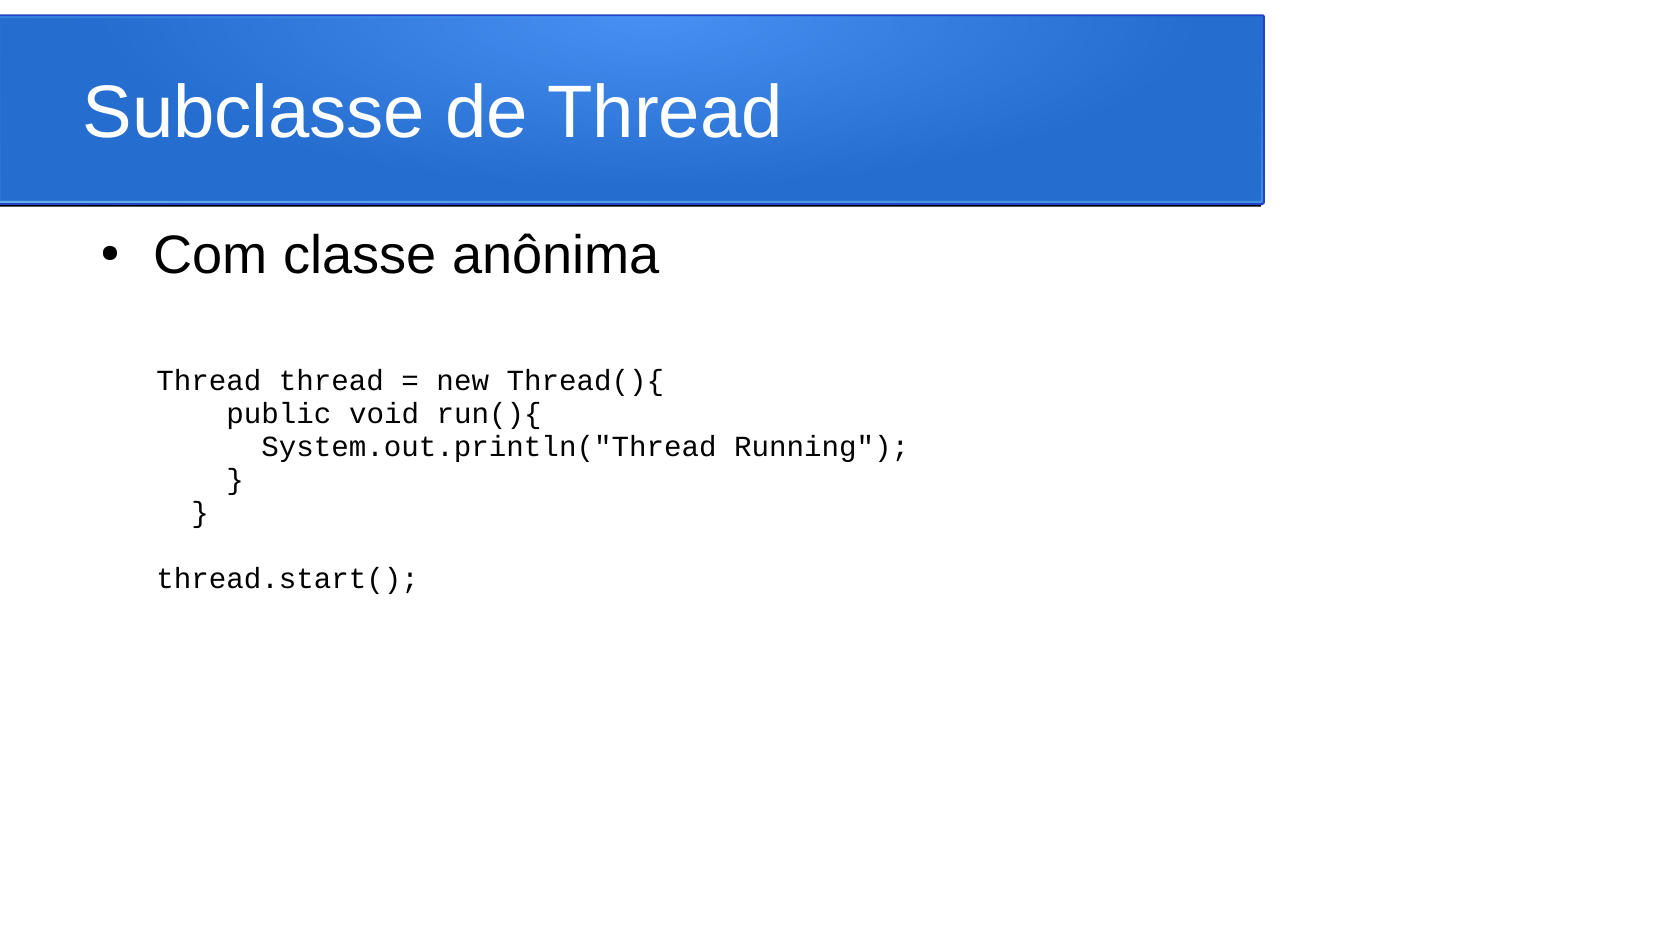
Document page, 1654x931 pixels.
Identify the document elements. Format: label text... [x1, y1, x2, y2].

text_box Thread thread = new Thread(){ public void run(){ System.out.println("Thread Running"); } } thread.start(); [141, 358, 1073, 638]
title Subclasse de Thread [82, 35, 1235, 189]
list Com classe anônima [82, 224, 1571, 764]
